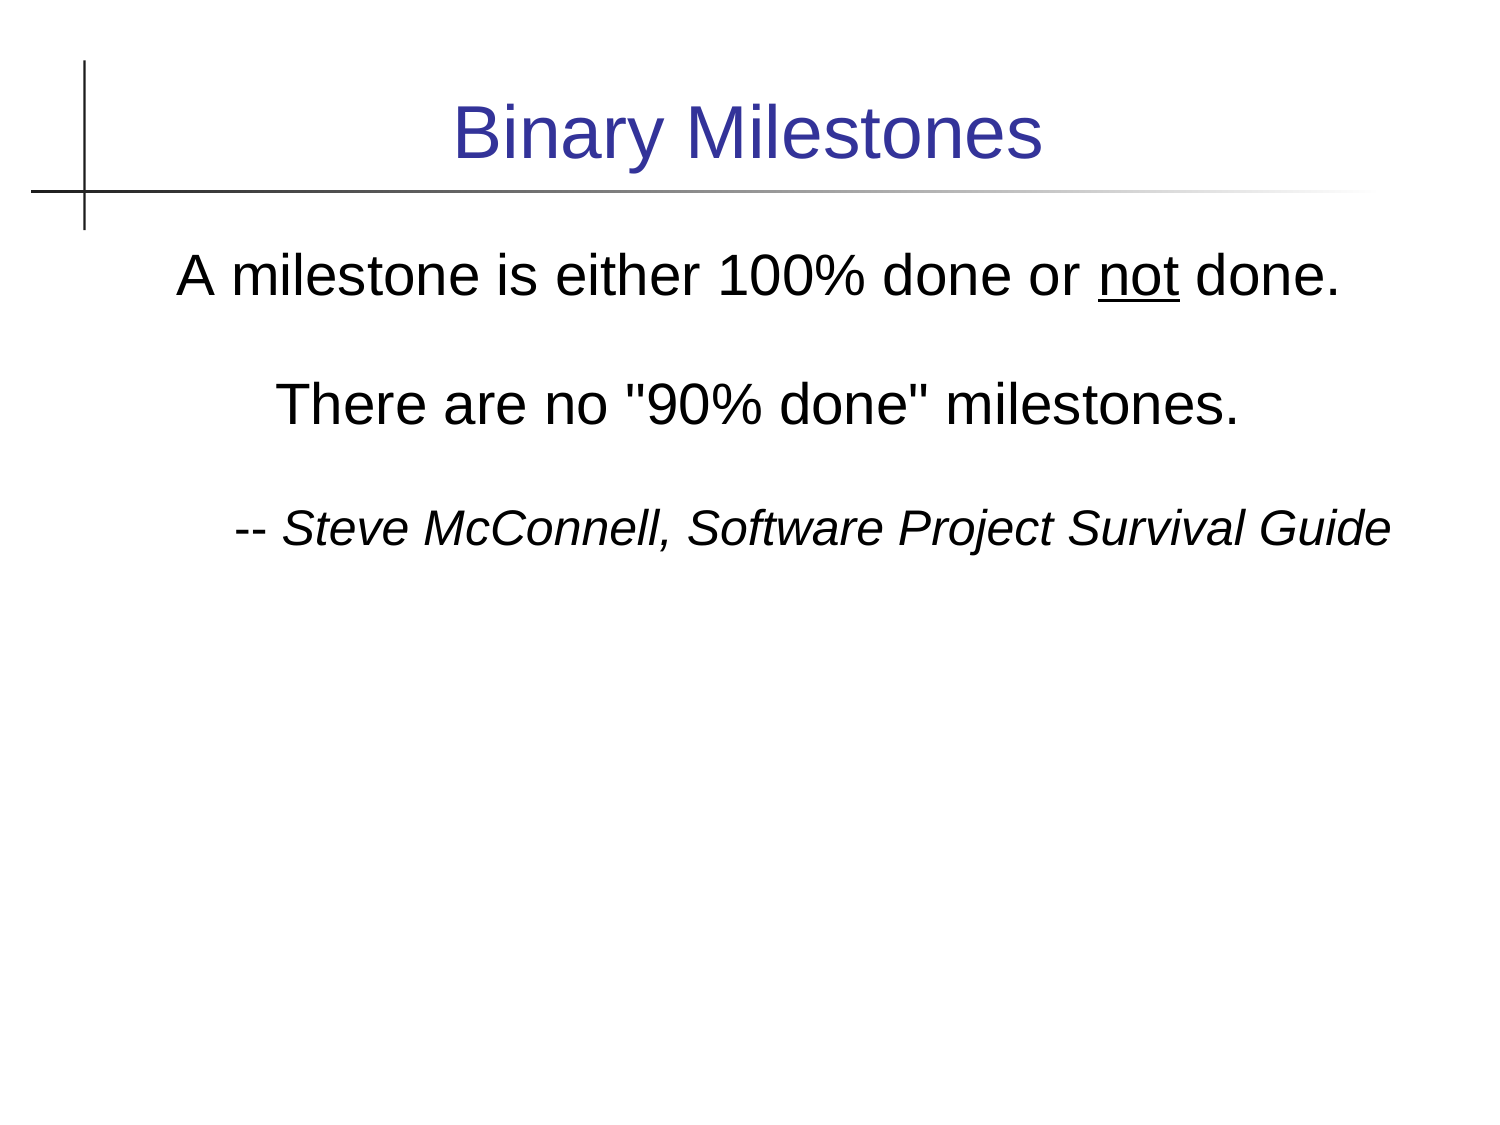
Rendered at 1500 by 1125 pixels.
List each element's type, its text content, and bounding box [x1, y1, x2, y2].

list A milestone is either 100% done or not done. There are no "90% done" milestones. -- Steve McConnell, Software Project Survival Guide [110, 229, 1408, 960]
title Binary Milestones [100, 42, 1397, 182]
